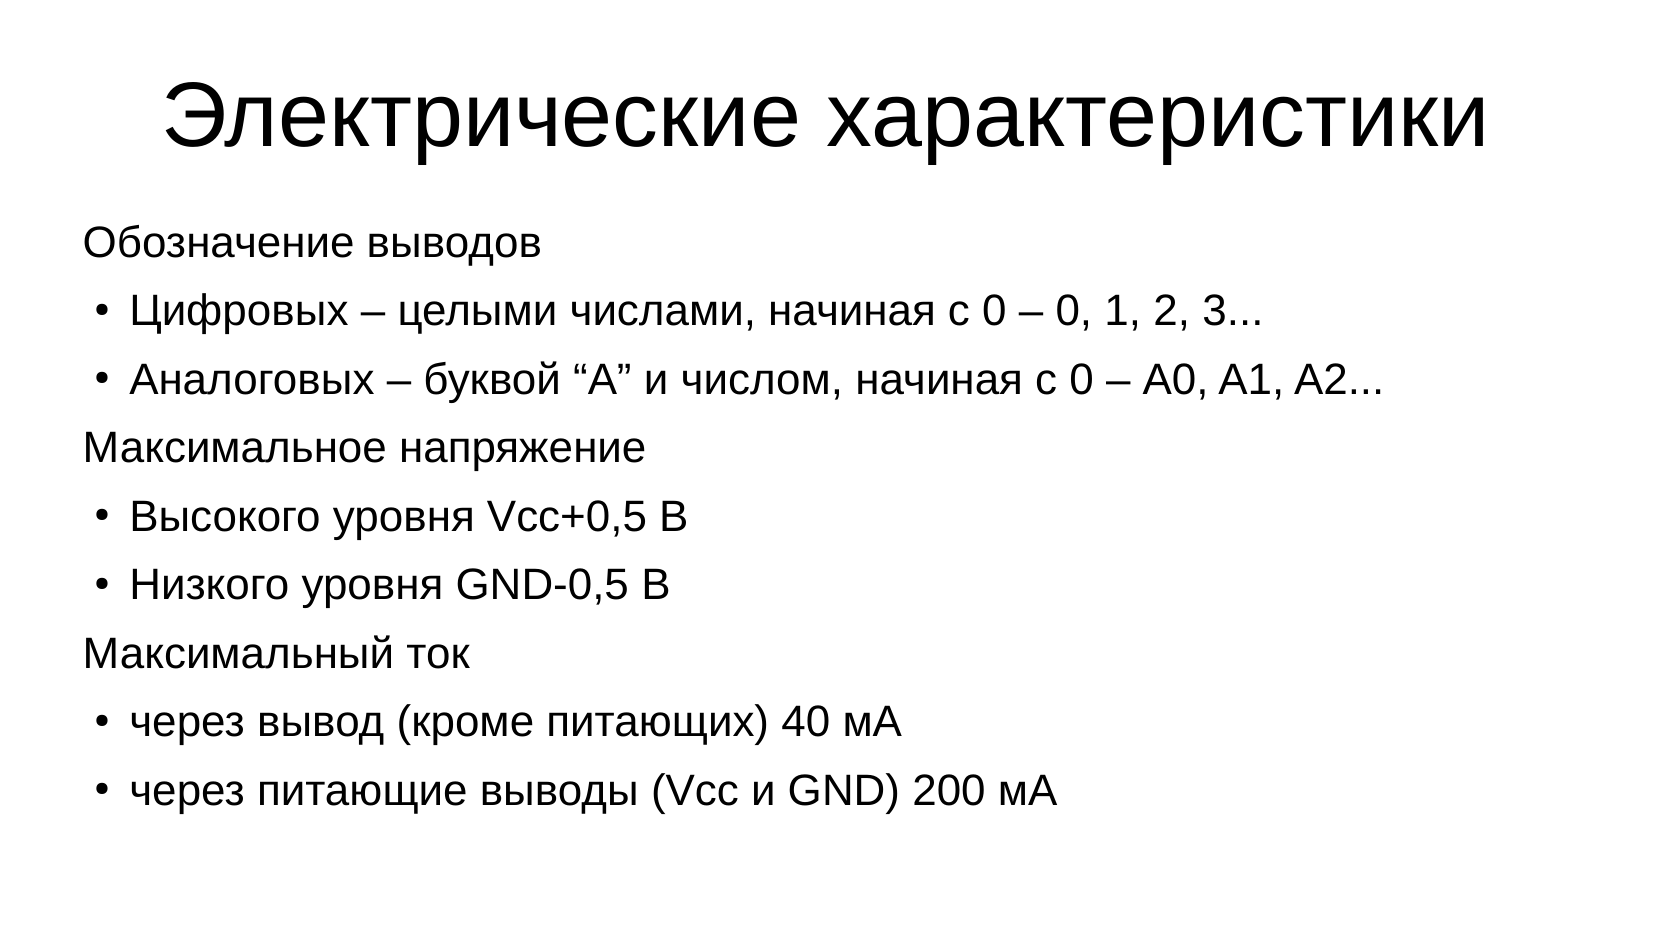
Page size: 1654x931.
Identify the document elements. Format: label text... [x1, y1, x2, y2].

title Электрические характеристики [82, 37, 1571, 193]
list Обозначение выводов Цифровых – целыми числами, начиная с 0 – 0, 1, 2, 3... Аналоговых – буквой “A” и числом, начиная с 0 – A0, A1, A2... Максимальное напряжение Высокого уровня Vcc+0,5 В Низкого уровня GND-0,5 В Максимальный ток через вывод (кроме питающих) 40 мА через питающие выводы (Vcc и GND) 200 мА [82, 217, 1571, 826]
